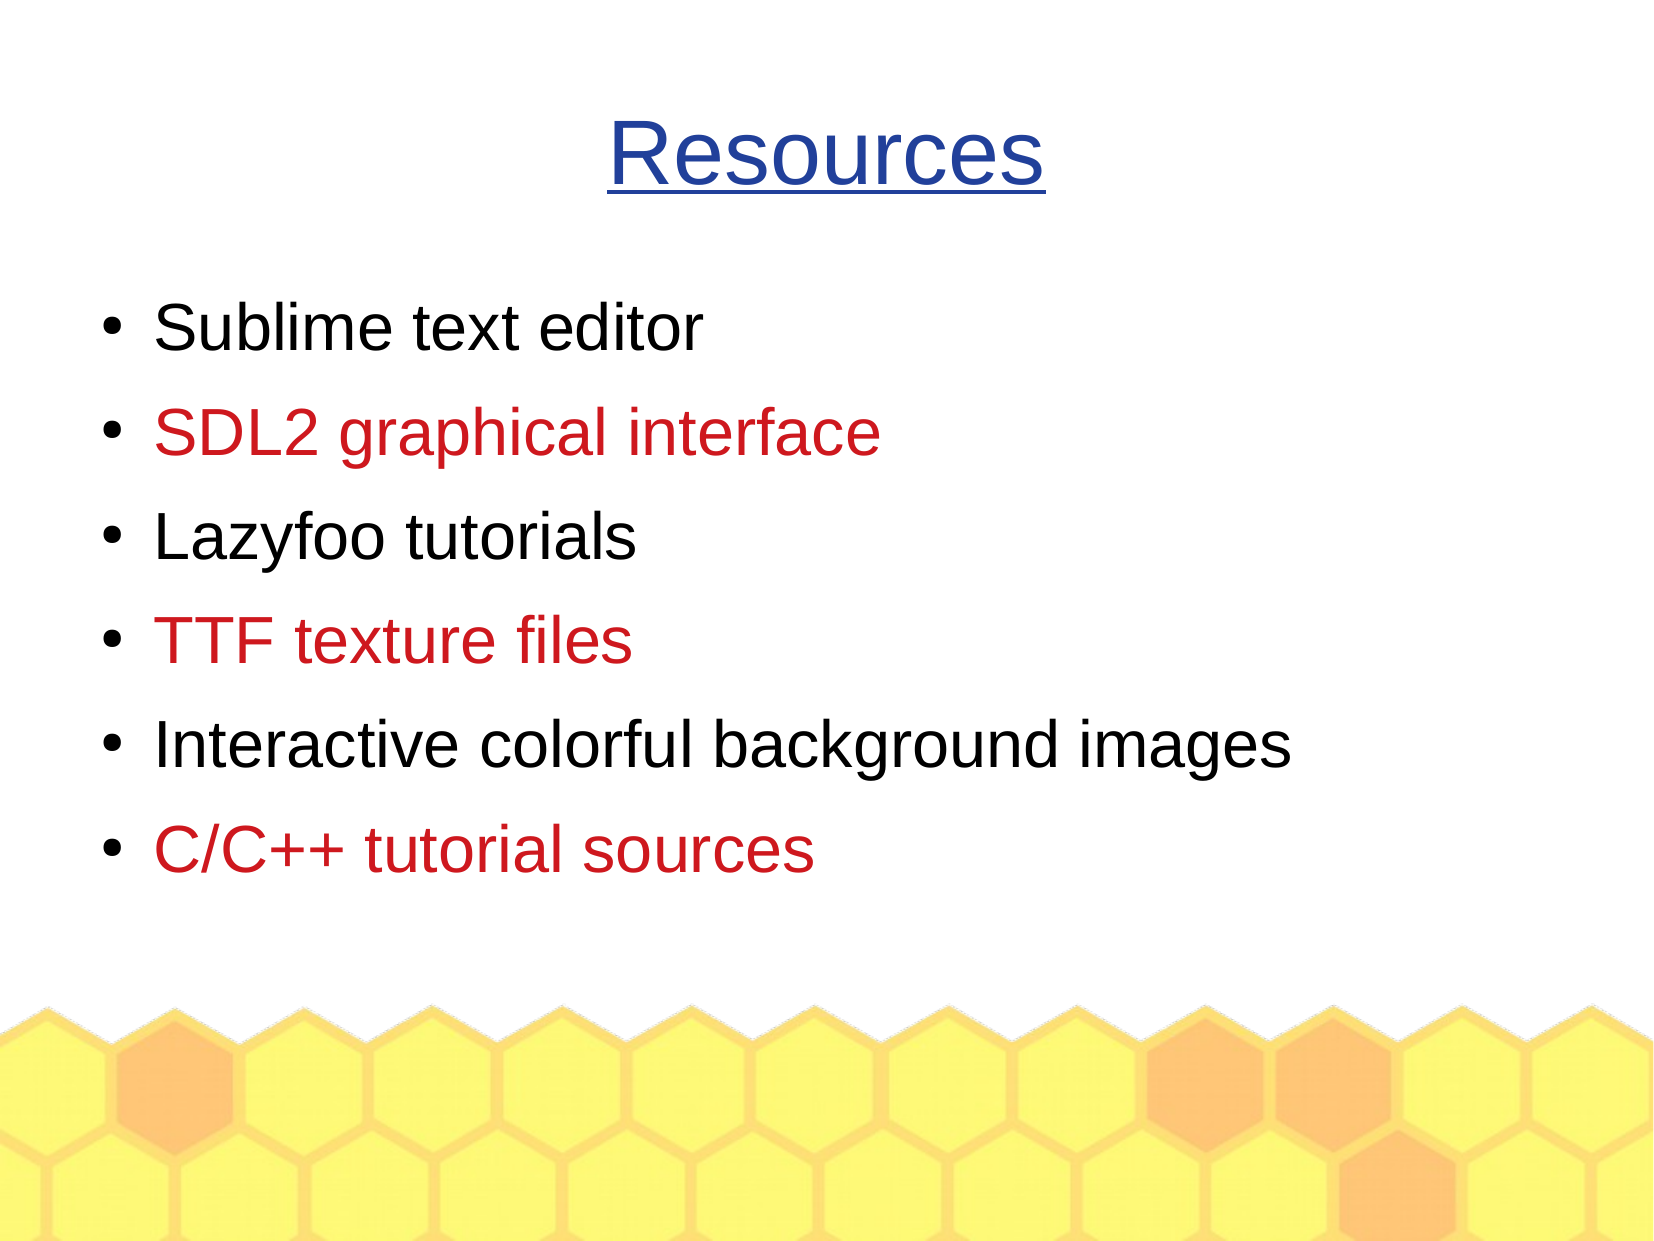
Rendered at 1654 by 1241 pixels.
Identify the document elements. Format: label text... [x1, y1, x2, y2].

list Sublime text editor SDL2 graphical interface Lazyfoo tutorials TTF texture files Interactive colorful background images C/C++ tutorial sources [82, 290, 1571, 1010]
title Resources [82, 49, 1571, 257]
picture [0, 1001, 1654, 1241]
